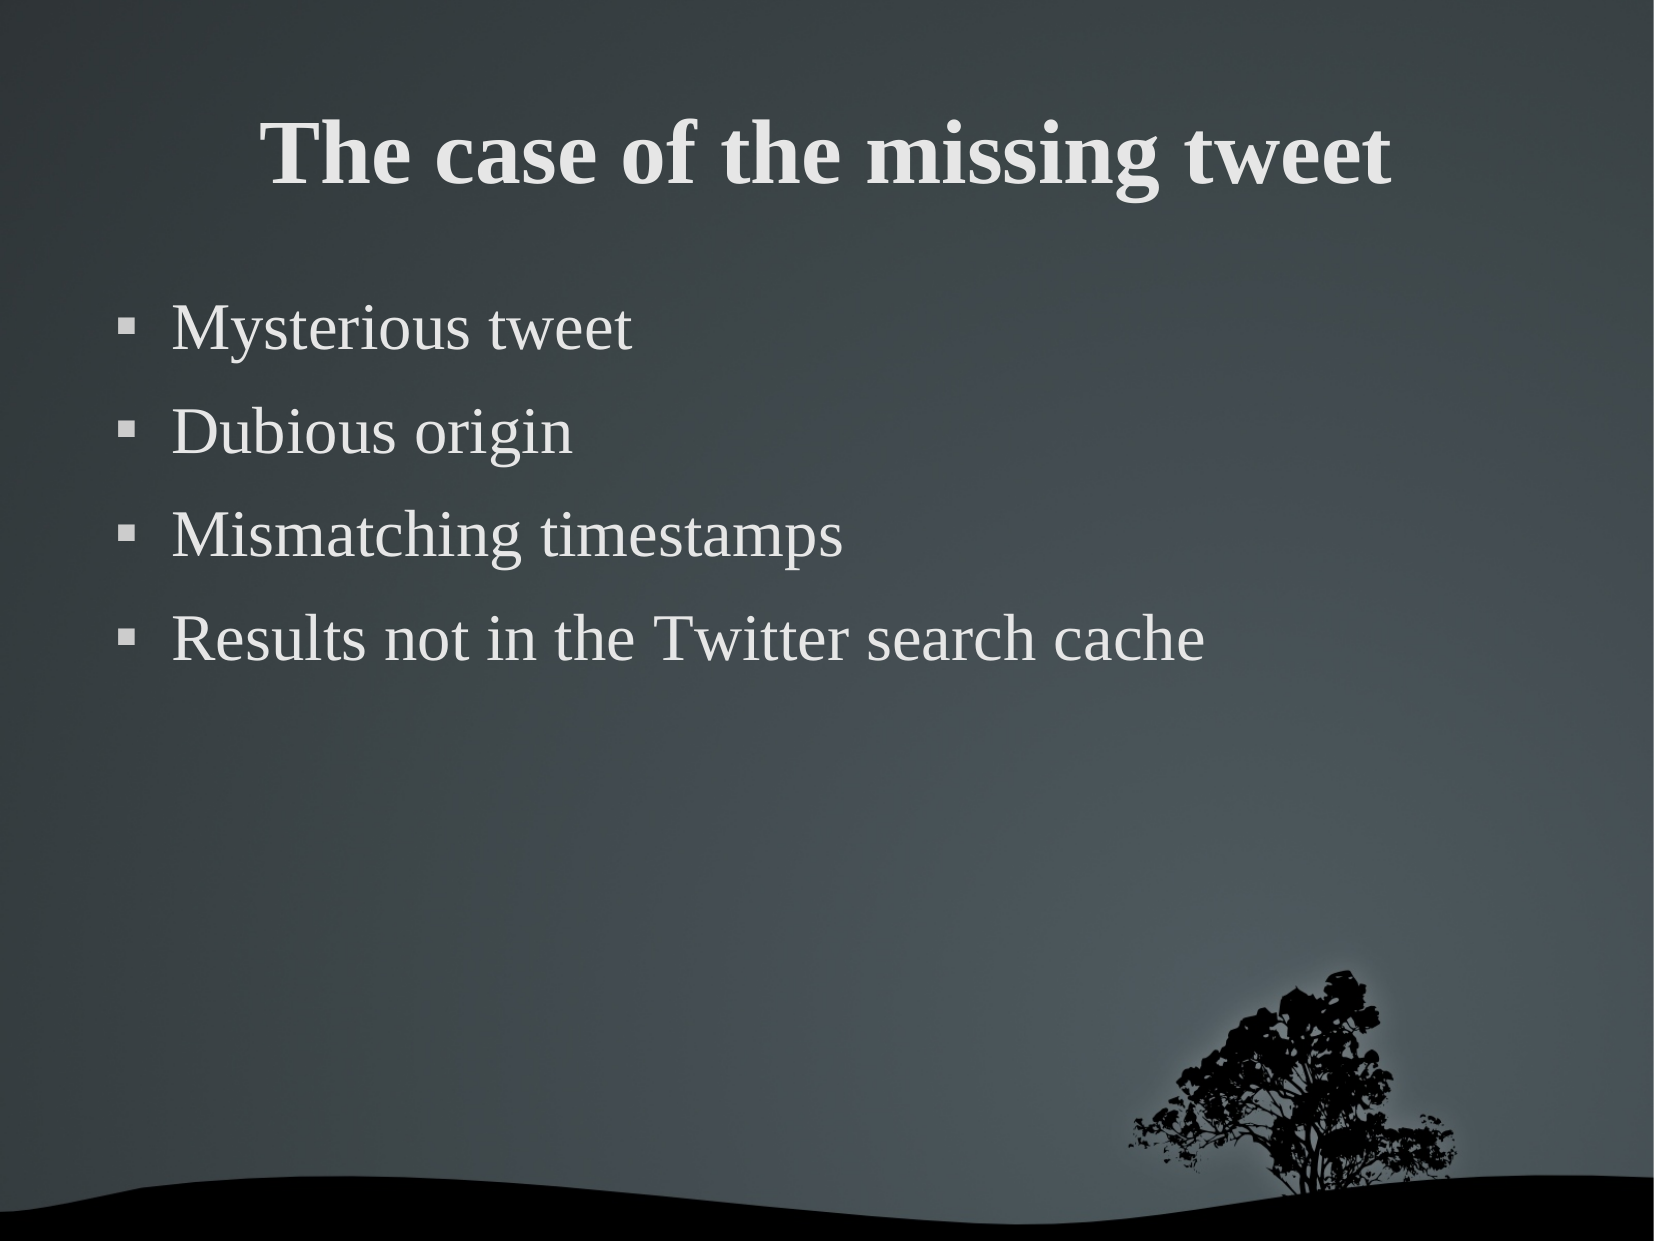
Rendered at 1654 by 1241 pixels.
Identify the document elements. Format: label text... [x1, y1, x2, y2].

list Mysterious tweet Dubious origin Mismatching timestamps Results not in the Twitter search cache [82, 290, 1571, 1094]
title The case of the missing tweet [82, 56, 1571, 250]
picture [0, 0, 1654, 1241]
